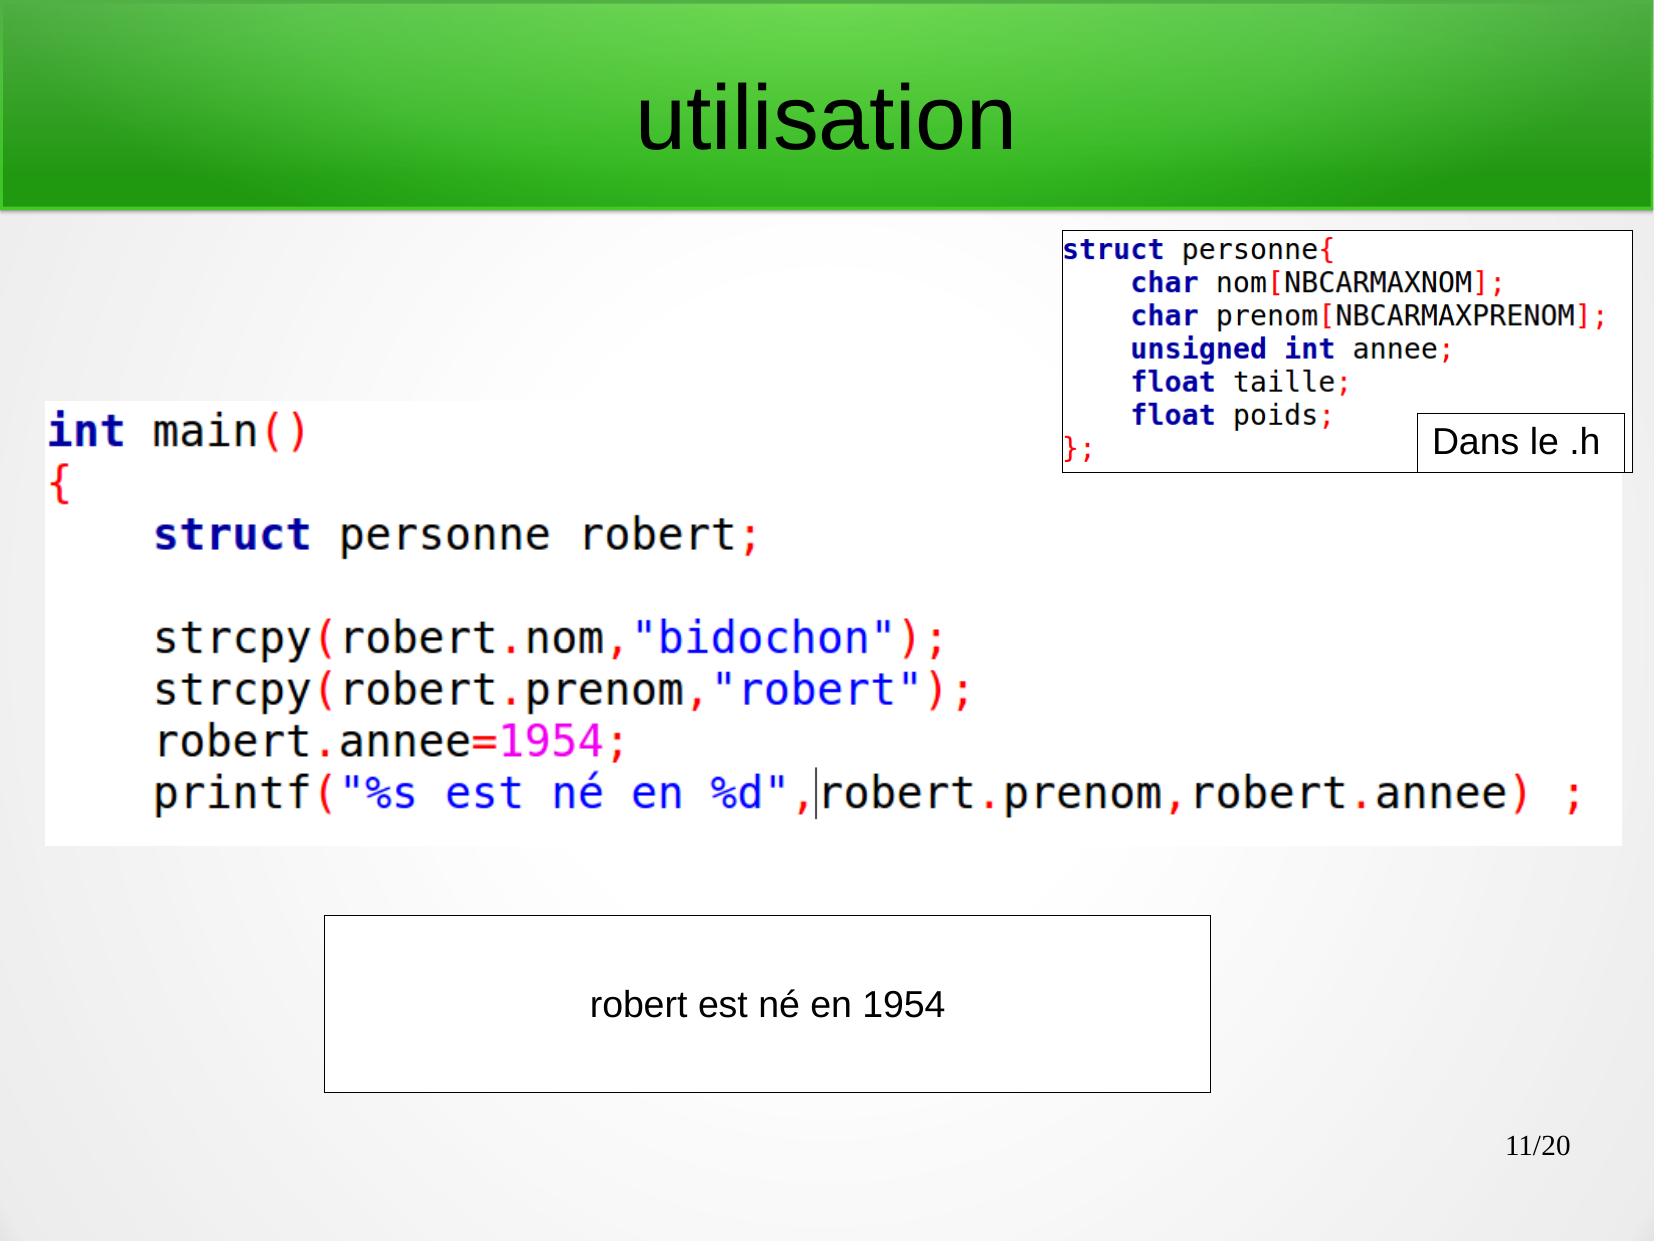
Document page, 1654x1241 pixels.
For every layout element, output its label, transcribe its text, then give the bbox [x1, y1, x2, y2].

text_box robert est né en 1954 [324, 915, 1211, 1093]
picture [45, 230, 1633, 846]
title utilisation [82, 47, 1571, 189]
text_box Dans le .h [1417, 413, 1625, 473]
